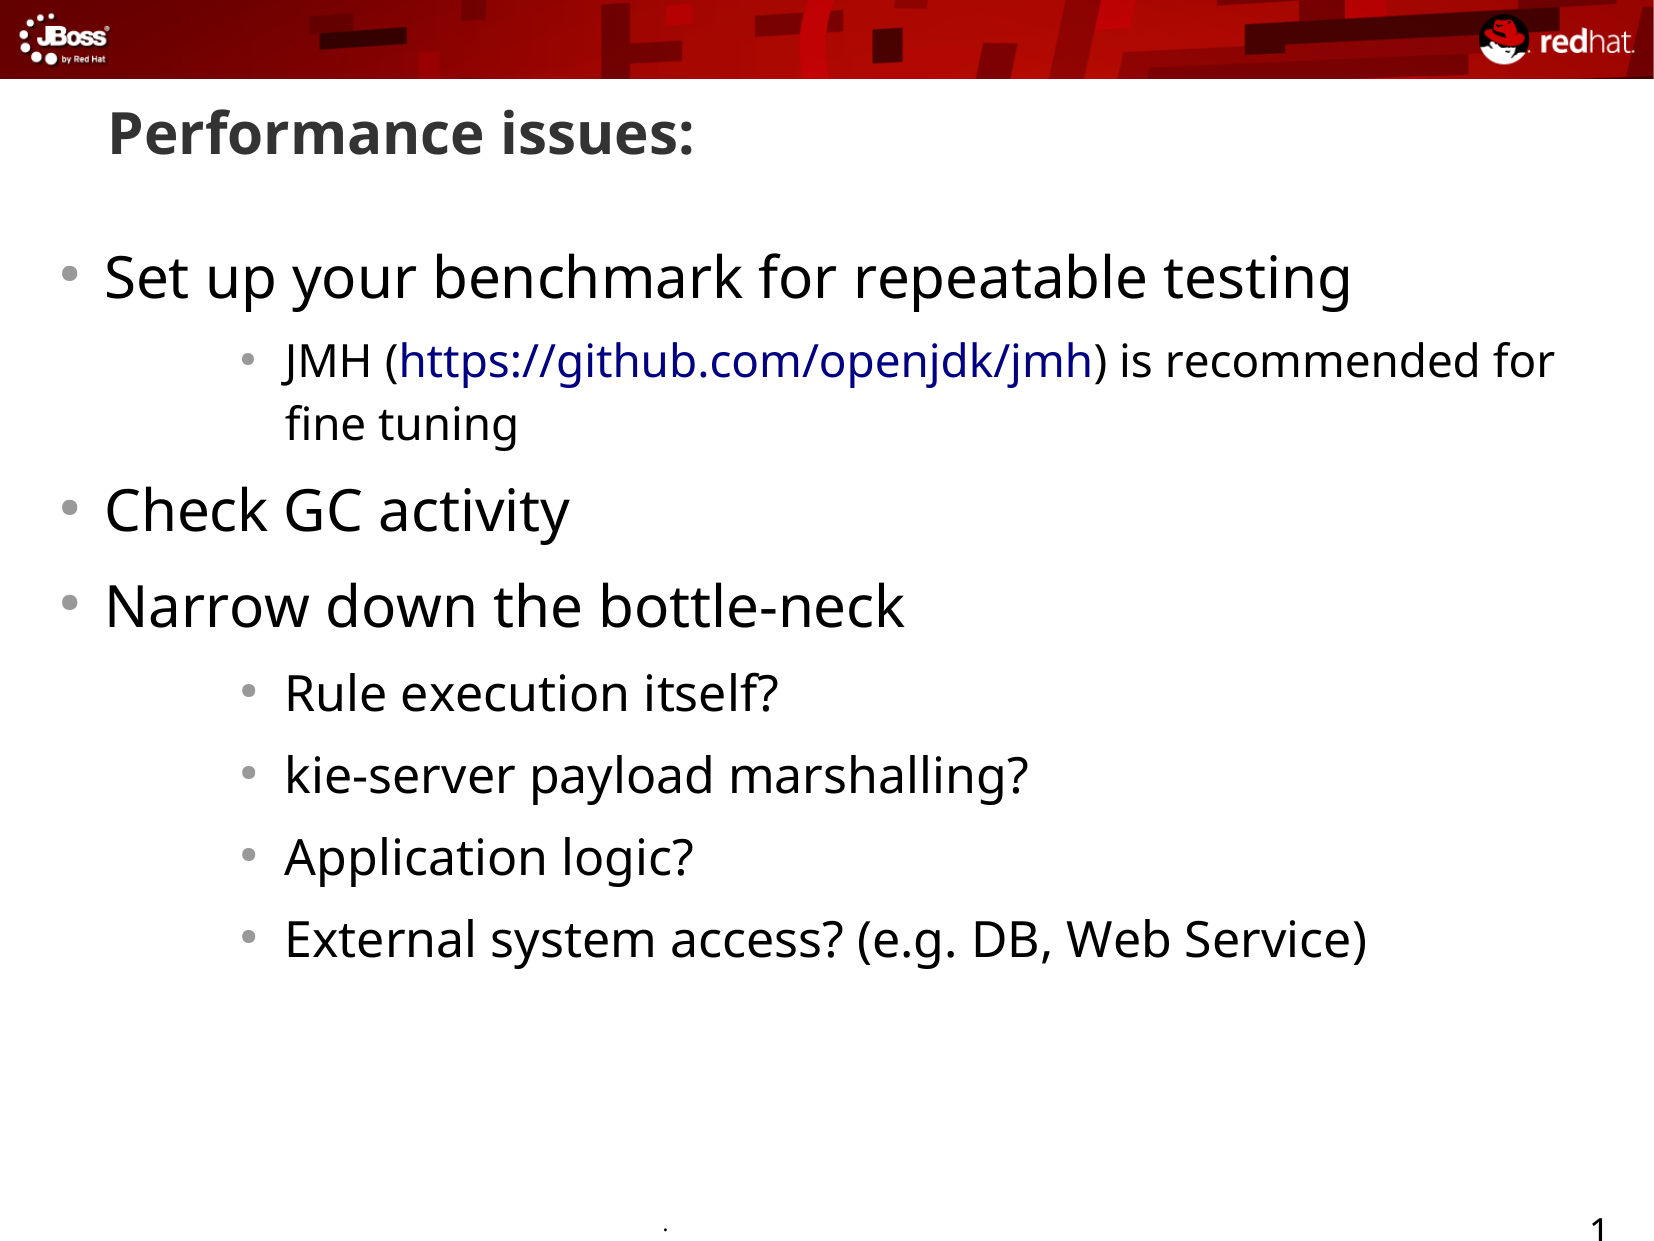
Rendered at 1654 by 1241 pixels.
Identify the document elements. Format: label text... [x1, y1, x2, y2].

list Set up your benchmark for repeatable testing JMH (https://github.com/openjdk/jmh) is recommended for fine tuning Check GC activity Narrow down the bottle-neck Rule execution itself? kie-server payload marshalling? Application logic? External system access? (e.g. DB, Web Service) [29, 235, 1625, 1193]
title Performance issues: [107, 70, 1329, 193]
picture [0, 0, 1654, 79]
